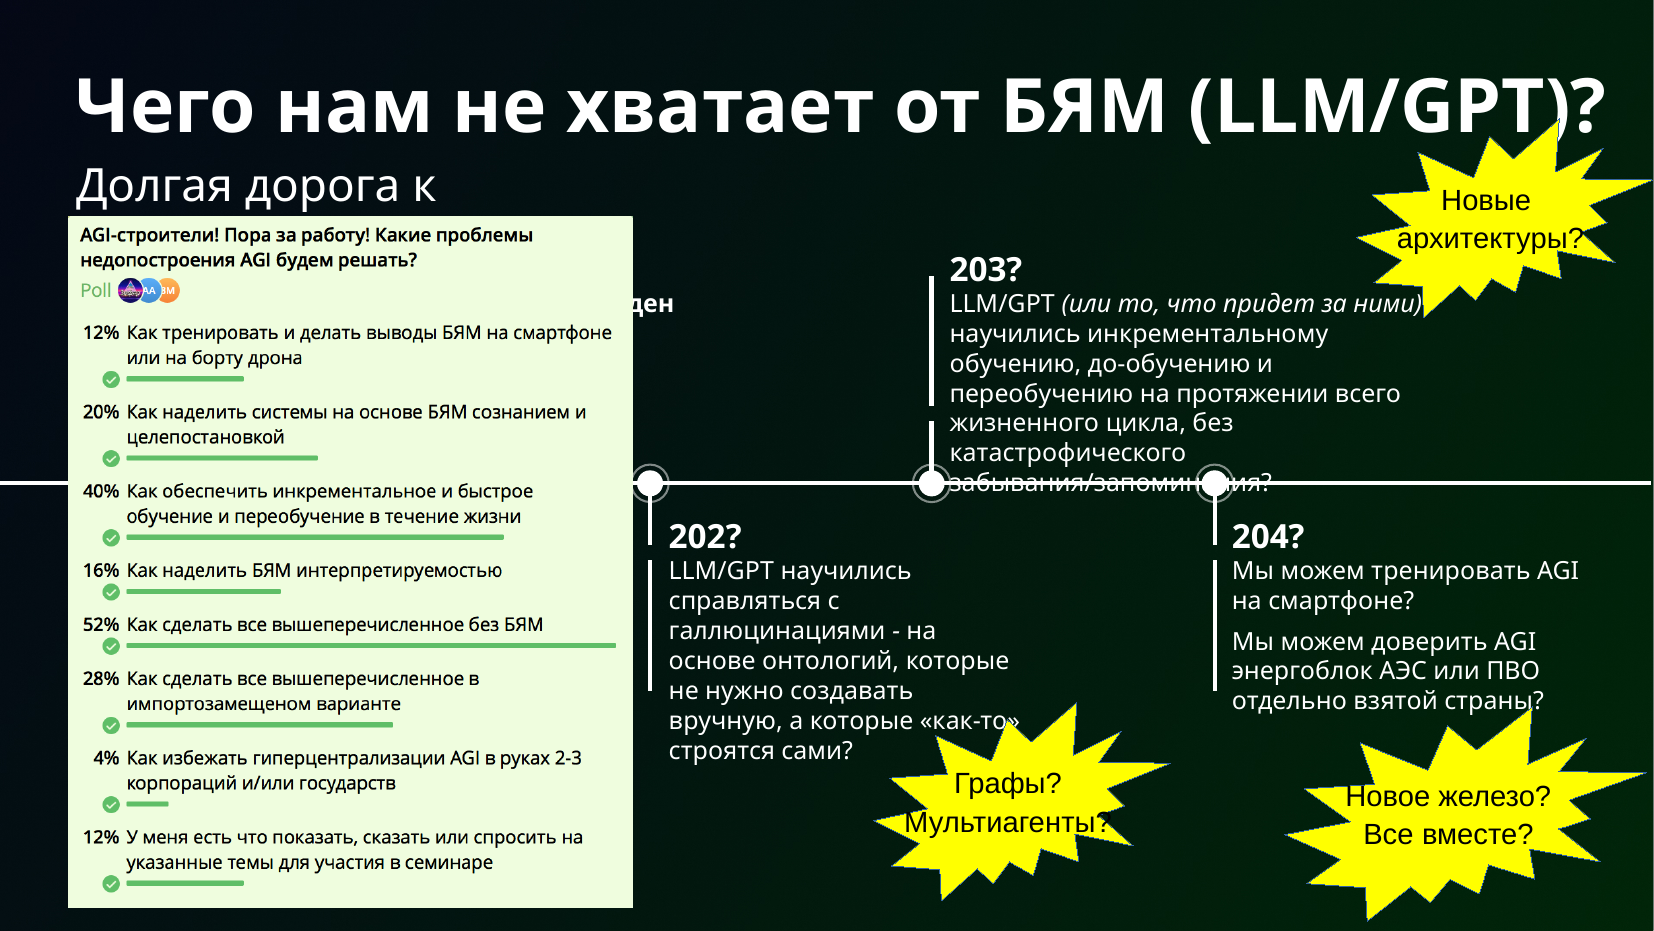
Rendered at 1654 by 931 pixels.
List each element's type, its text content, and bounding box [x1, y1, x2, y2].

text_box Мы можем тренировать AGI на смартфоне? Мы можем доверить AGI энергоблок АЭС или ПВО отдельно взятой страны? [1231, 554, 1616, 642]
text_box LLM/GPT научились справляться с галлюцинациями - на основе онтологий, которые не нужно создавать вручную, а которые «как-то» строятся сами? [668, 554, 1028, 642]
text_box 202? [693, 528, 700, 541]
text_box Долгая дорога к AGI [76, 155, 507, 216]
text_box Графы? Мультиагенты? [873, 702, 1171, 901]
text_box [637, 470, 664, 497]
text_box 203? [974, 261, 981, 274]
text_box [918, 470, 945, 497]
picture [0, 0, 1654, 931]
text_box 204? [1231, 504, 1448, 541]
text_box Новые архитектуры? [1356, 118, 1653, 318]
text_box Тьюринг тест пройден неформально LLM ChatGPT Сэм Альтман Грег Брокман Илья Суцкевер [633, 287, 825, 380]
text_box 202? [668, 504, 926, 541]
text_box LLM/GPT (или то, что придет за ними) научились инкрементальному обучению, до-обучению и переобучению на протяжении всего жизненного цикла, без катастрофического забывания/запоминания? [949, 287, 1460, 380]
text_box Новое железо? Все вместе? [1284, 706, 1647, 922]
text_box 204? [1256, 528, 1263, 541]
text_box Чего нам не хватает от БЯМ (LLM/GPT)? [75, 60, 1641, 165]
text_box [1201, 470, 1228, 497]
text_box 203? [949, 237, 1153, 274]
